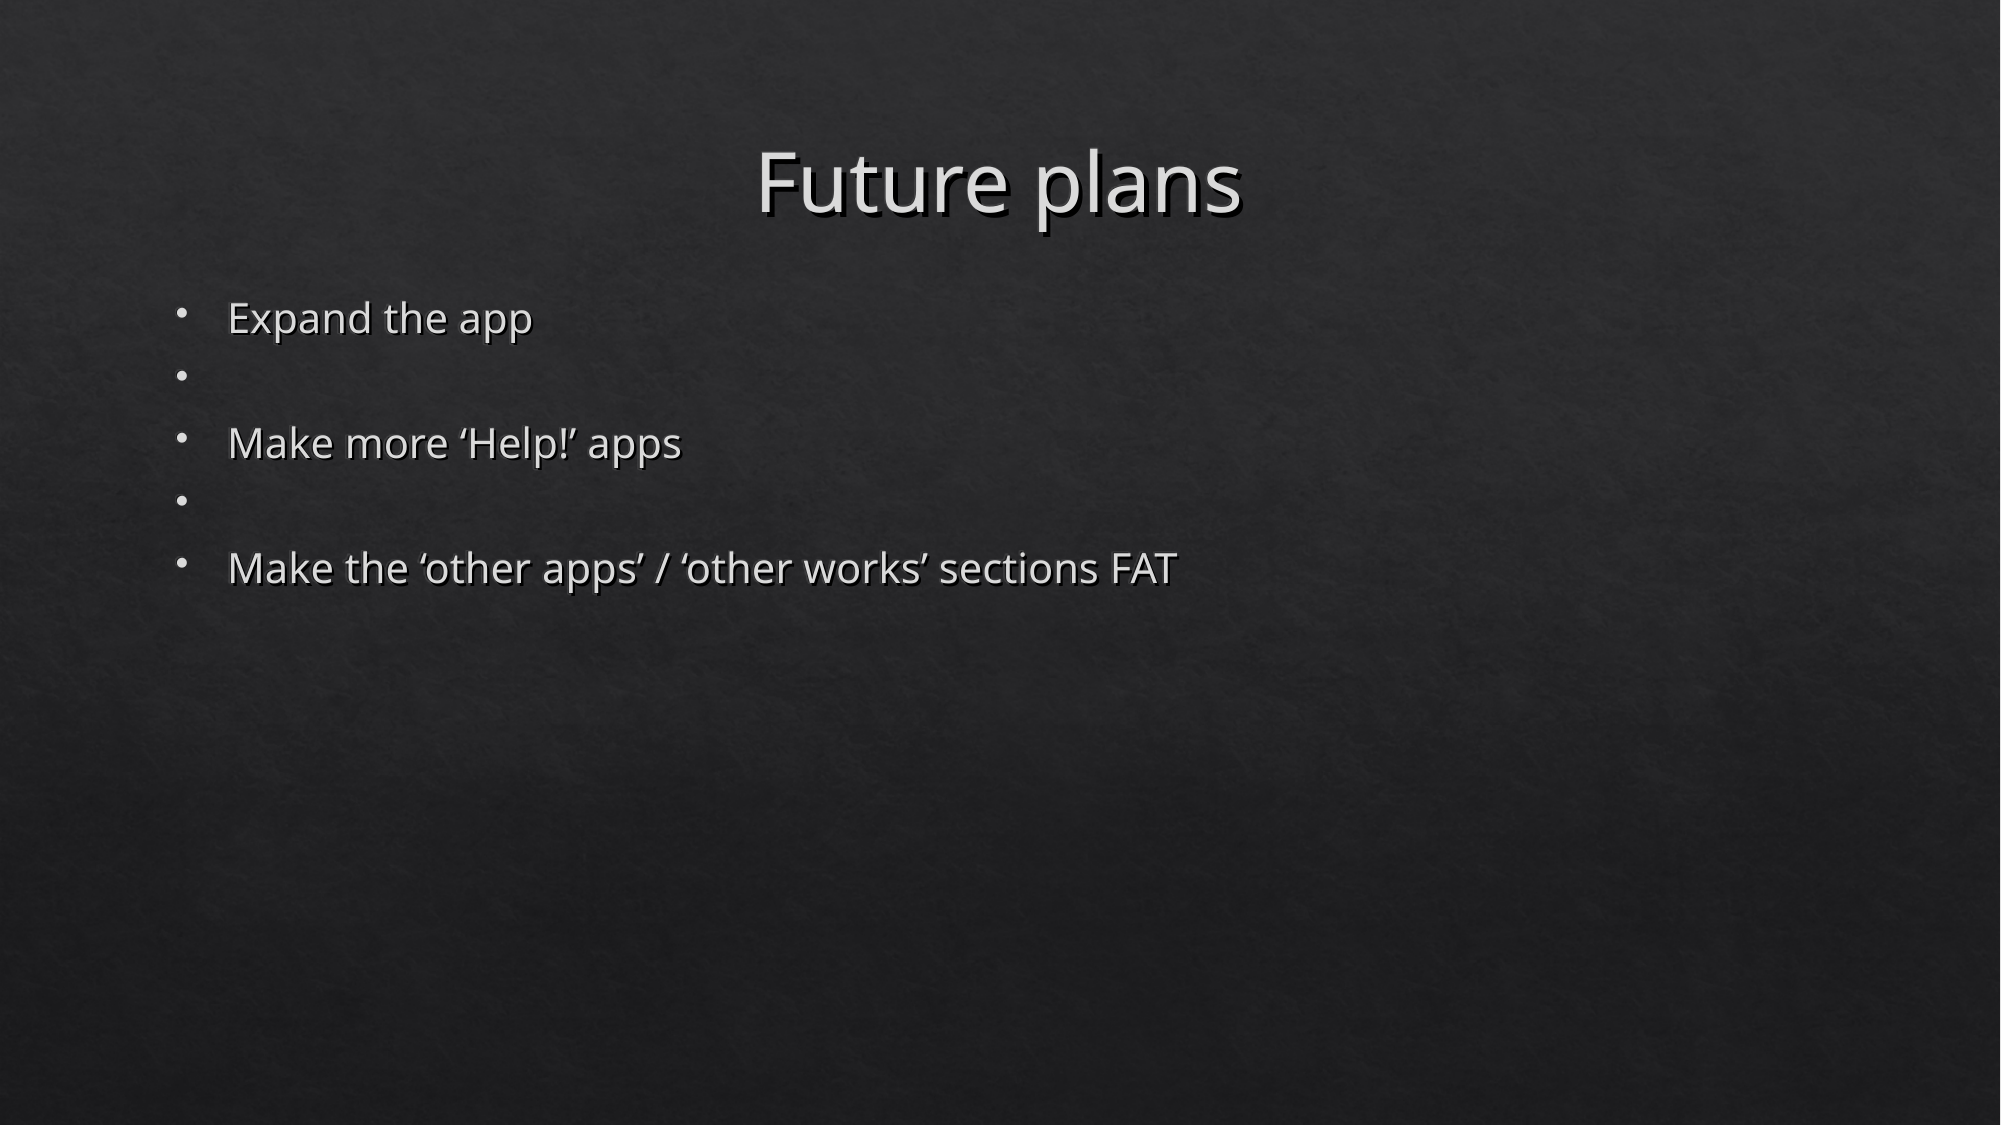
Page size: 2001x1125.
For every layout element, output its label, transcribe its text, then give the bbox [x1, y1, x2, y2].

list Expand the app Make more ‘Help!’ apps Make the ‘other apps’ / ‘other works’ sections FAT [149, 284, 1849, 950]
title Future plans [149, 99, 1849, 260]
